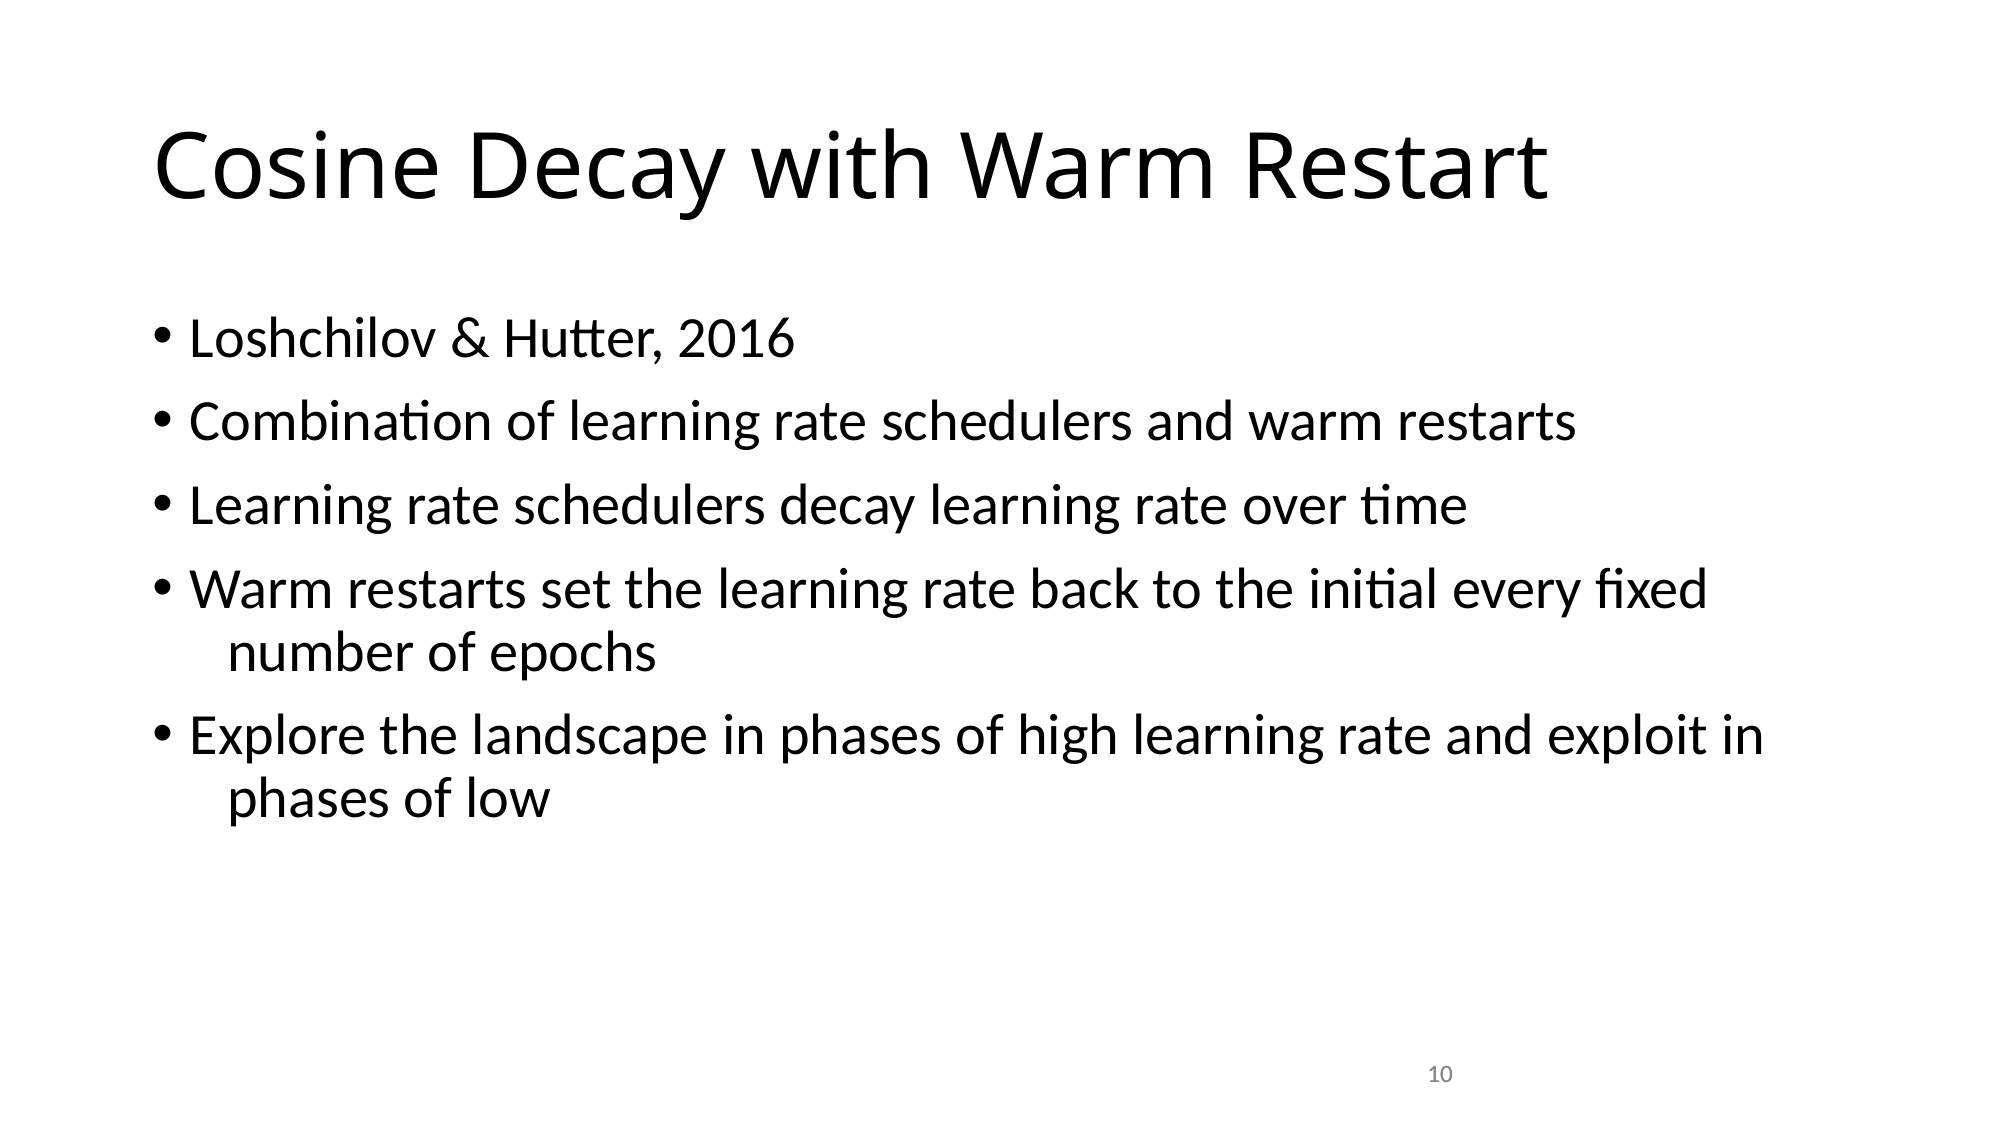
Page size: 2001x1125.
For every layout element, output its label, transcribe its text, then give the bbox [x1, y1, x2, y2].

text_box [1412, 1042, 1863, 1103]
list Loshchilov & Hutter, 2016 Combination of learning rate schedulers and warm restarts Learning rate schedulers decay learning rate over time Warm restarts set the learning rate back to the initial every fixed number of epochs Explore the landscape in phases of high learning rate and exploit in phases of low [137, 299, 1863, 1014]
title Cosine Decay with Warm Restart [137, 59, 1863, 278]
